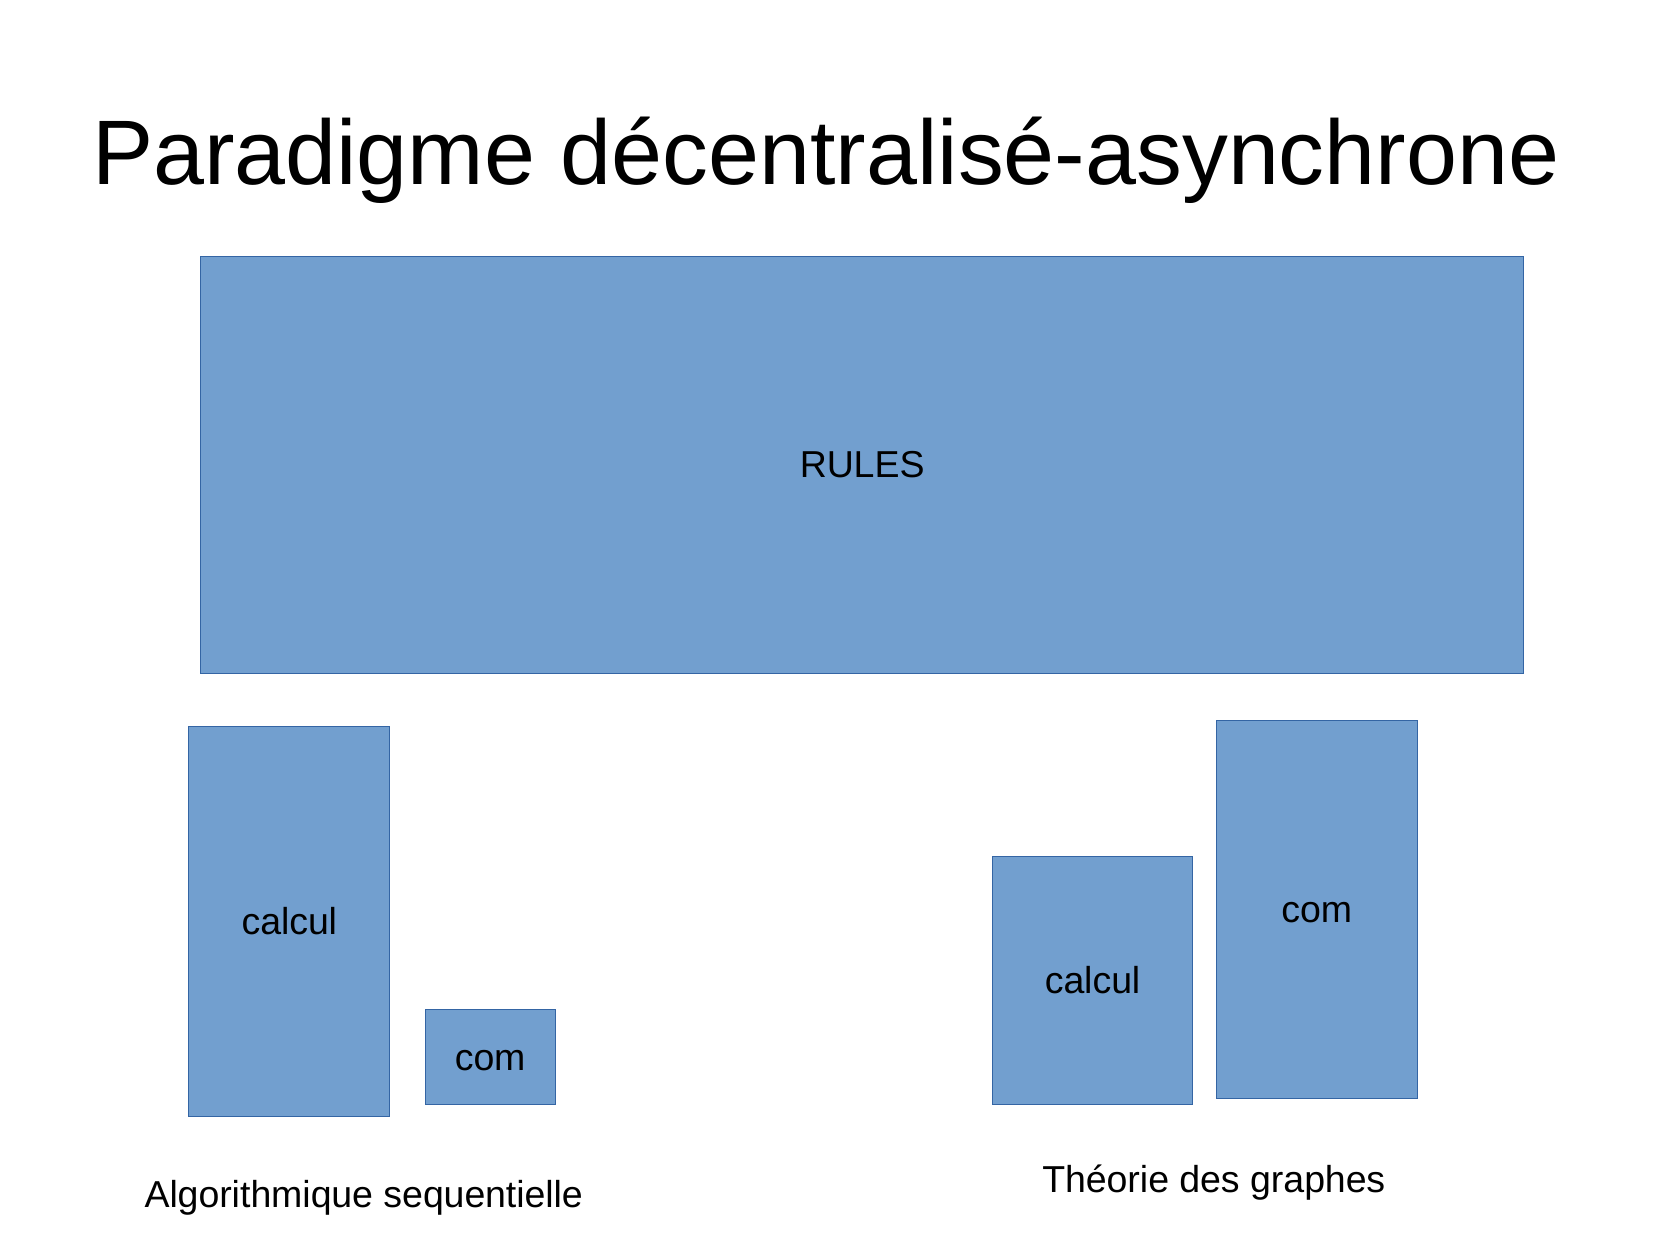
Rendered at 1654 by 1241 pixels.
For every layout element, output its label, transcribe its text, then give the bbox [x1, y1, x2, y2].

text_box calcul [188, 726, 390, 1117]
text_box com [425, 1009, 556, 1105]
text_box calcul [992, 856, 1193, 1105]
text_box RULES [200, 256, 1524, 674]
text_box Théorie des graphes [1027, 1151, 1401, 1209]
title Paradigme décentralisé-asynchrone [82, 49, 1571, 257]
text_box Algorithmique sequentielle [129, 1165, 598, 1223]
text_box com [1216, 720, 1418, 1099]
